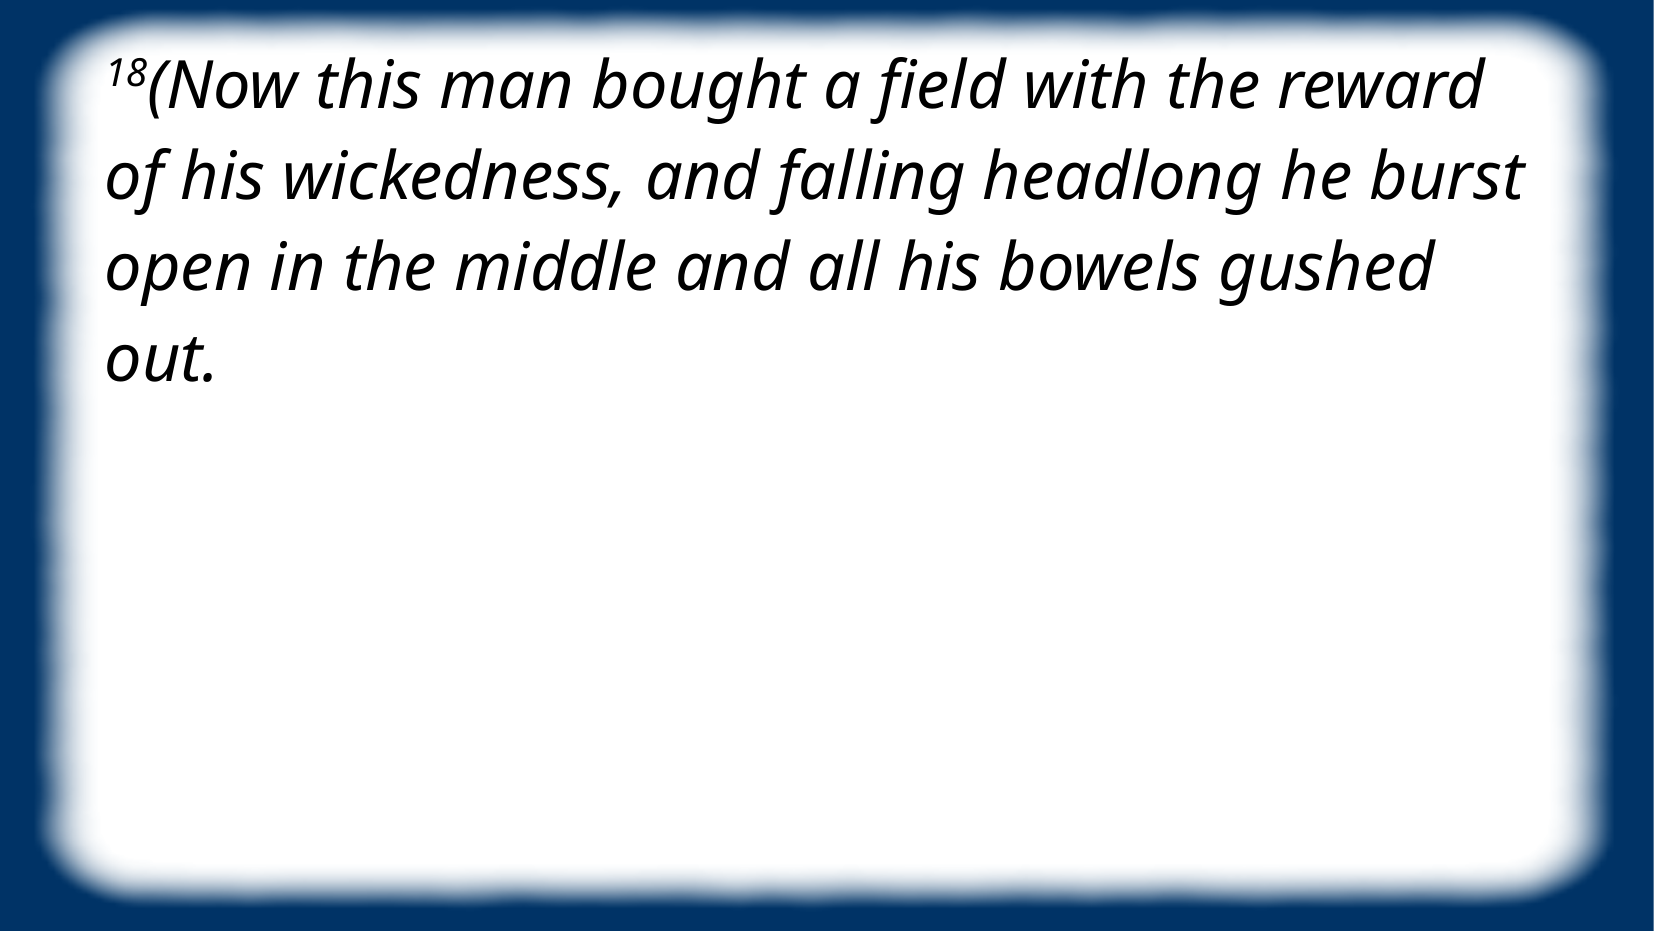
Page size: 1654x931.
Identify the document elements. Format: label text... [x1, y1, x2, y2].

picture [0, 0, 1654, 931]
text_box 18(Now this man bought a field with the reward of his wickedness, and falling headlong he burst open in the middle and all his bowels gushed out. [90, 30, 1576, 400]
